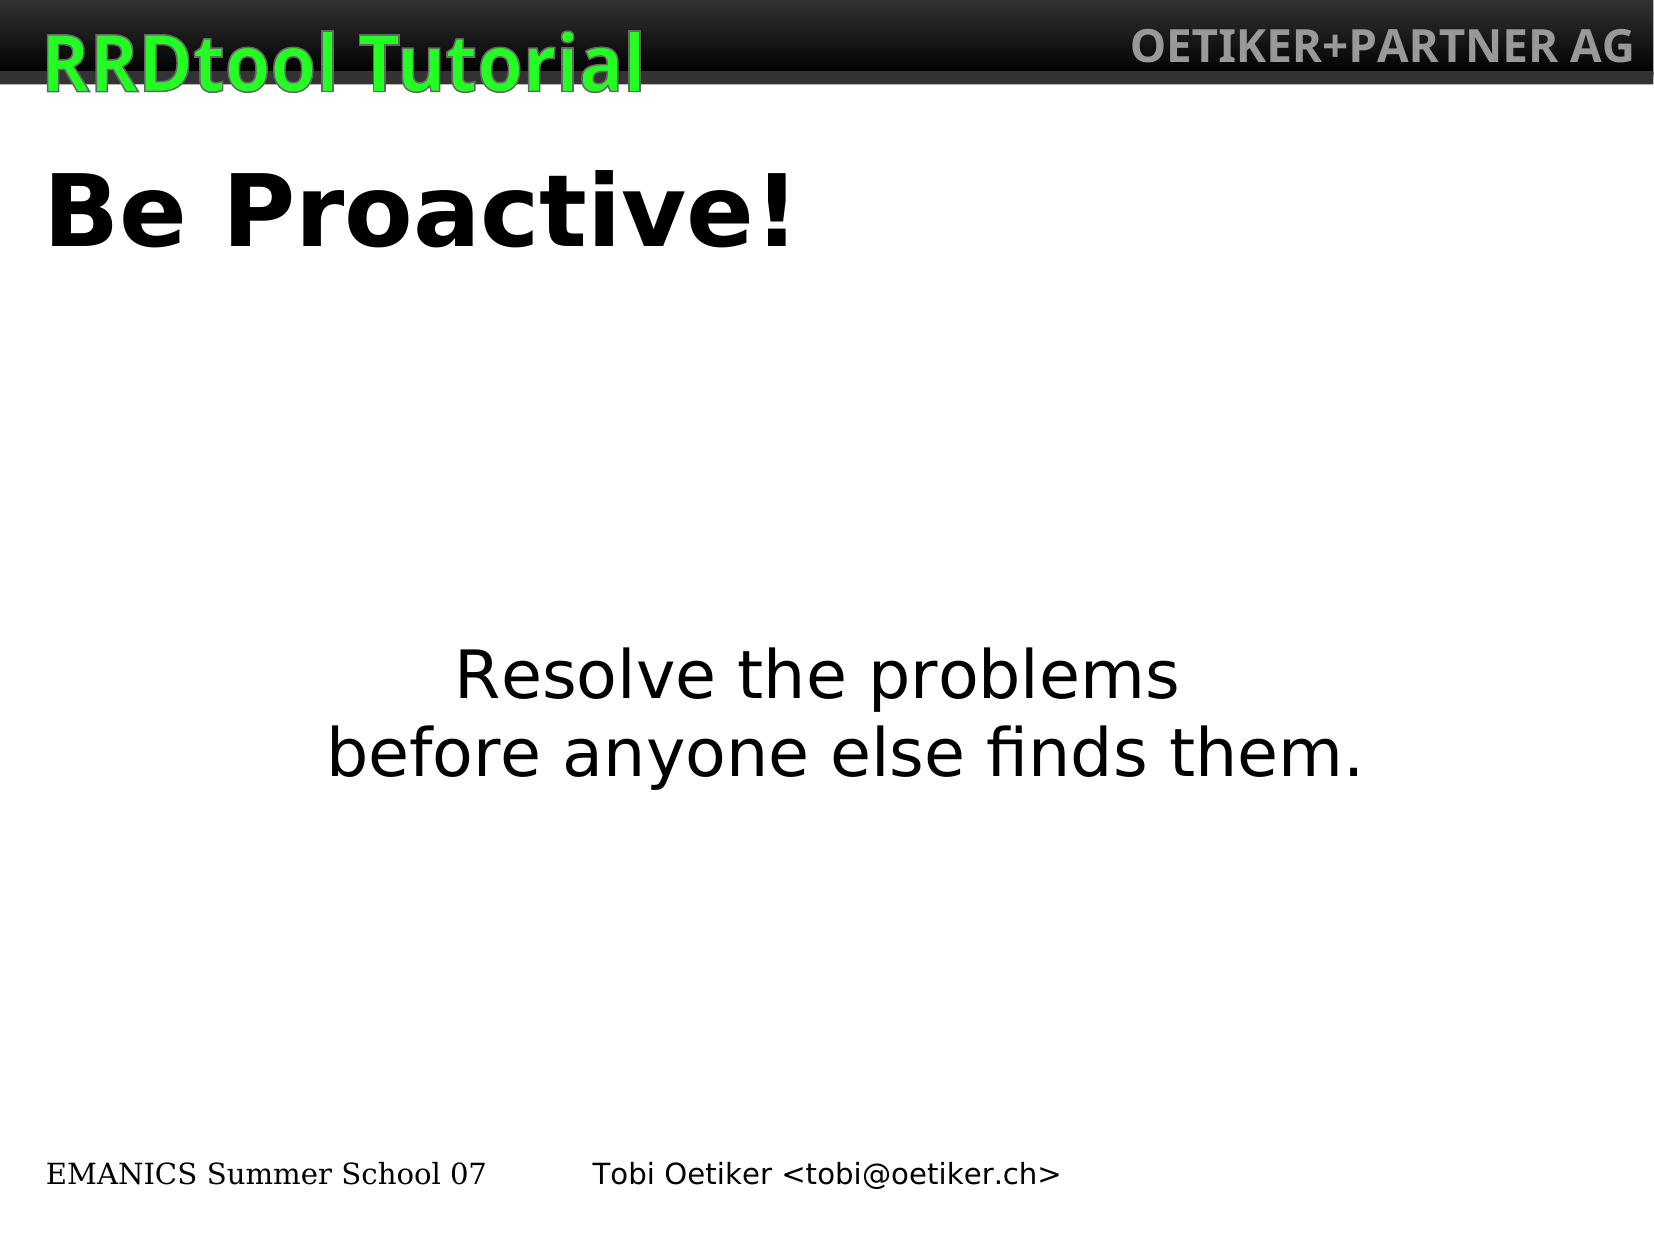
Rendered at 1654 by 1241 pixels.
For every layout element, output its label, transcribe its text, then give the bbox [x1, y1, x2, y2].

subtitle Resolve the problems before anyone else finds them. [50, 329, 1571, 1099]
title Be Proactive! [43, 137, 1582, 287]
